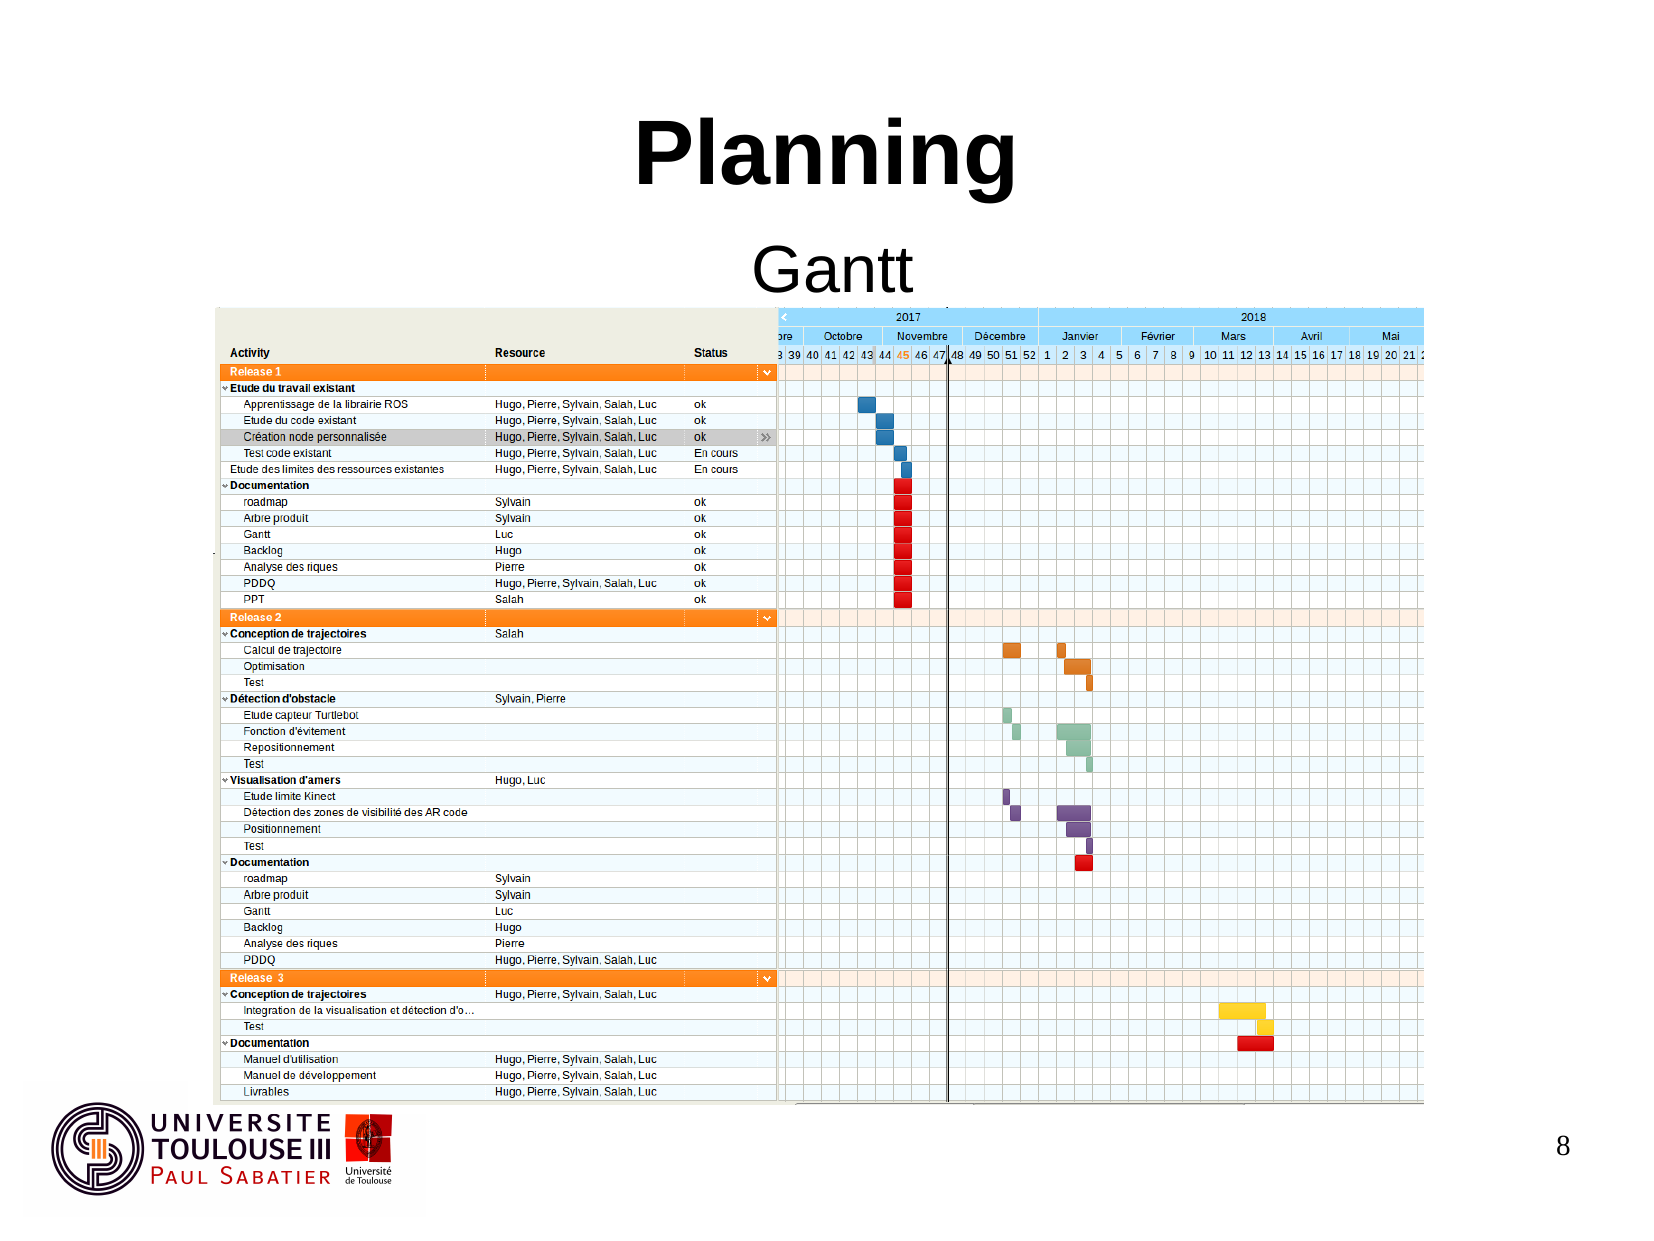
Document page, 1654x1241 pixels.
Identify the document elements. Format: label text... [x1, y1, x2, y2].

text_box Gantt [578, 224, 1087, 301]
title Planning [82, 49, 1571, 257]
picture [23, 301, 1453, 1217]
